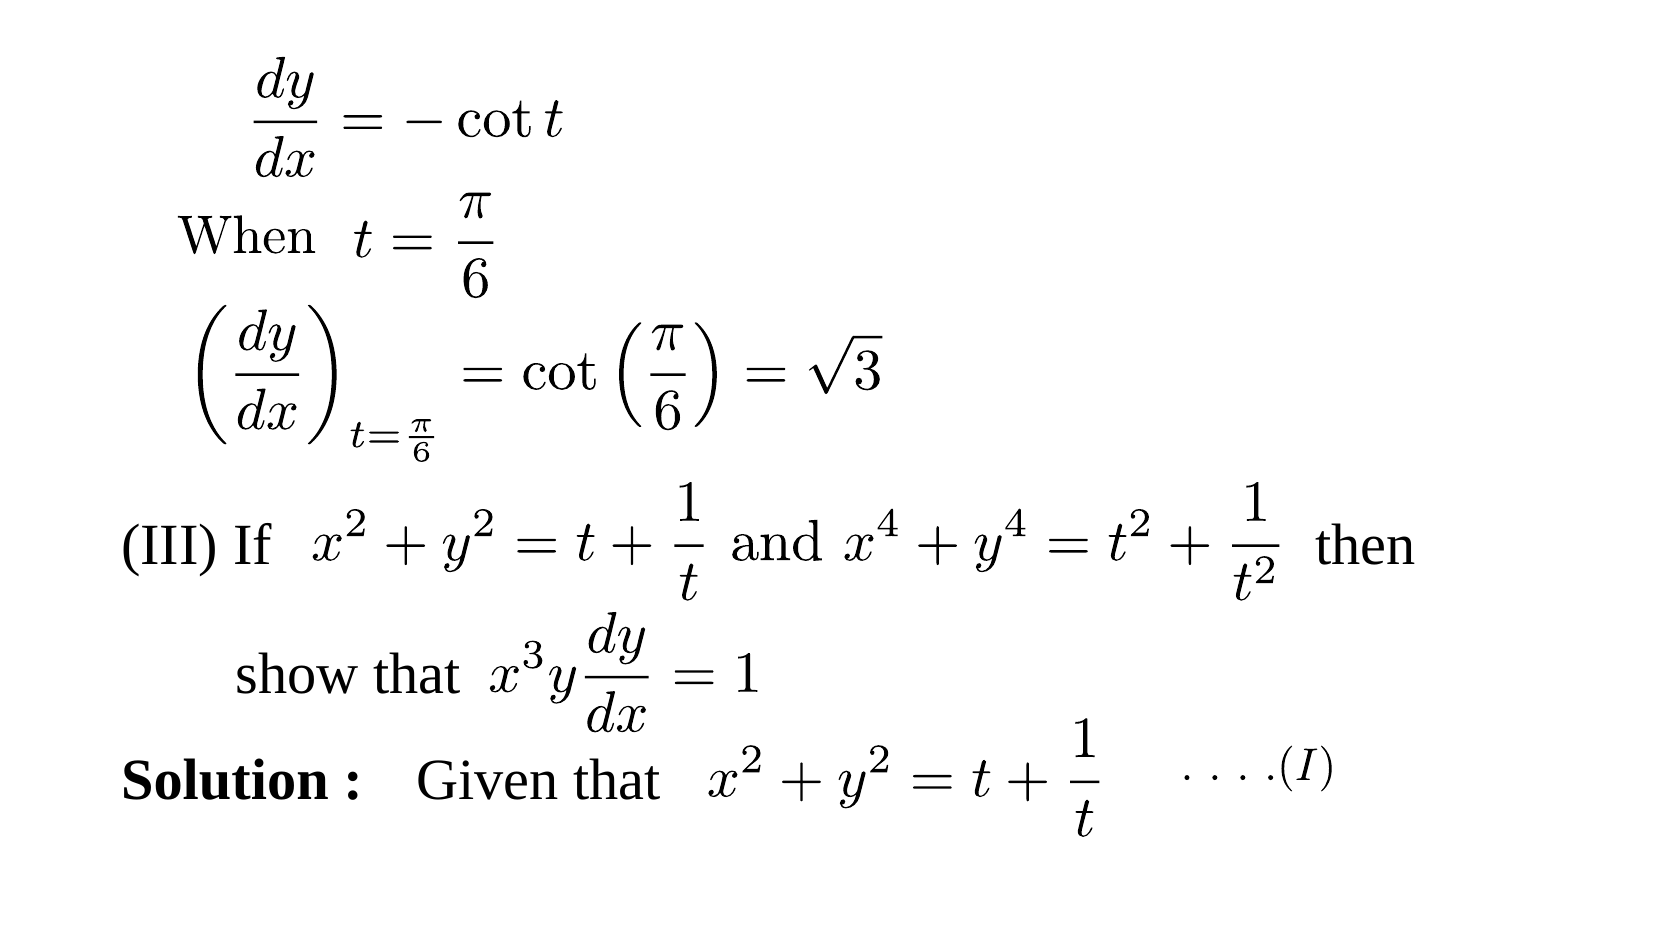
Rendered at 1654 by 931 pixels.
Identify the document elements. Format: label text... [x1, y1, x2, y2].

text_box [353, 192, 494, 299]
text_box [489, 611, 1100, 837]
text_box [1182, 745, 1332, 792]
text_box [312, 482, 1280, 601]
title (III) If then show that Solution : Given that [47, 37, 1607, 886]
text_box [253, 56, 563, 178]
text_box [188, 304, 883, 462]
text_box [177, 215, 316, 255]
